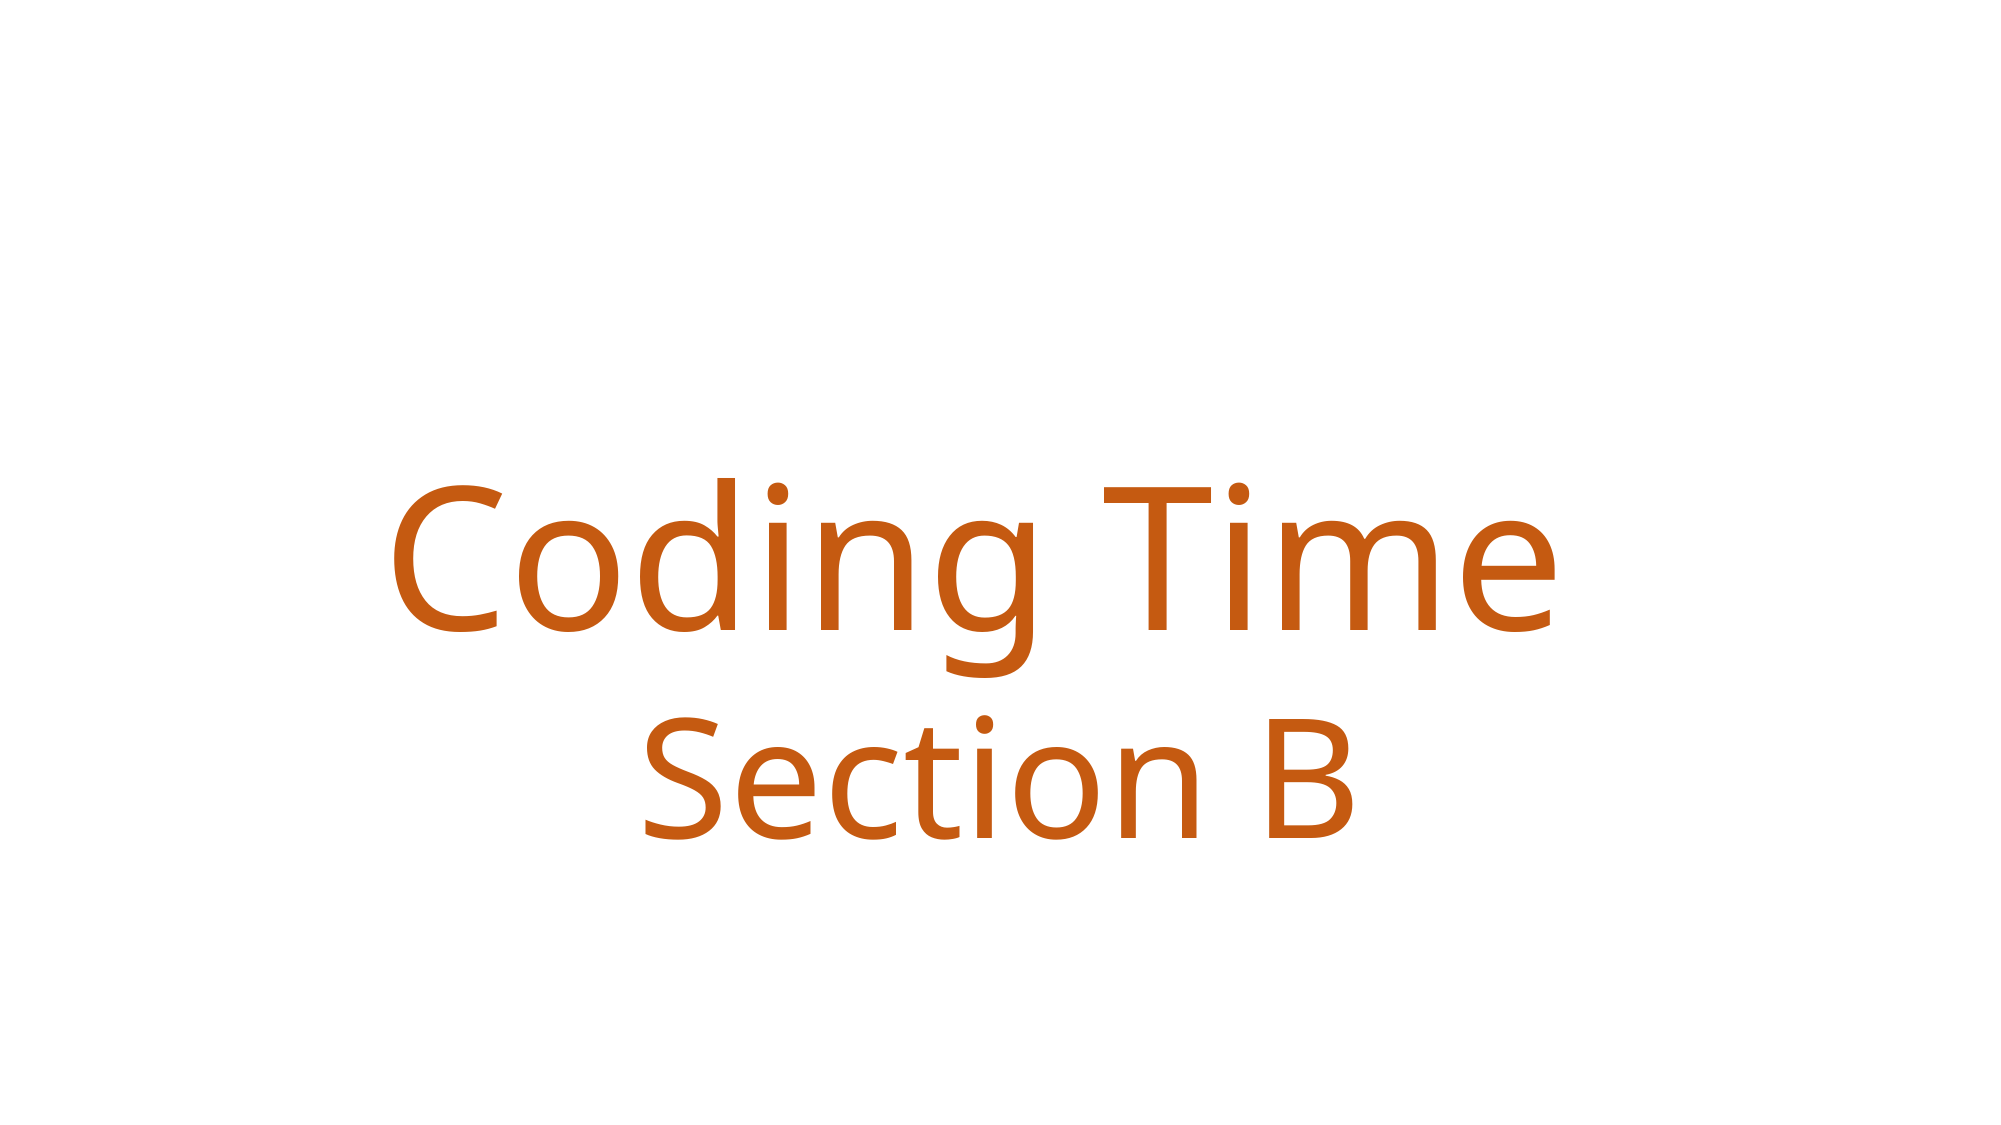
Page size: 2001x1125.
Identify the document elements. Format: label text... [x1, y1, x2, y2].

list Coding Time Section B [137, 249, 1863, 1014]
